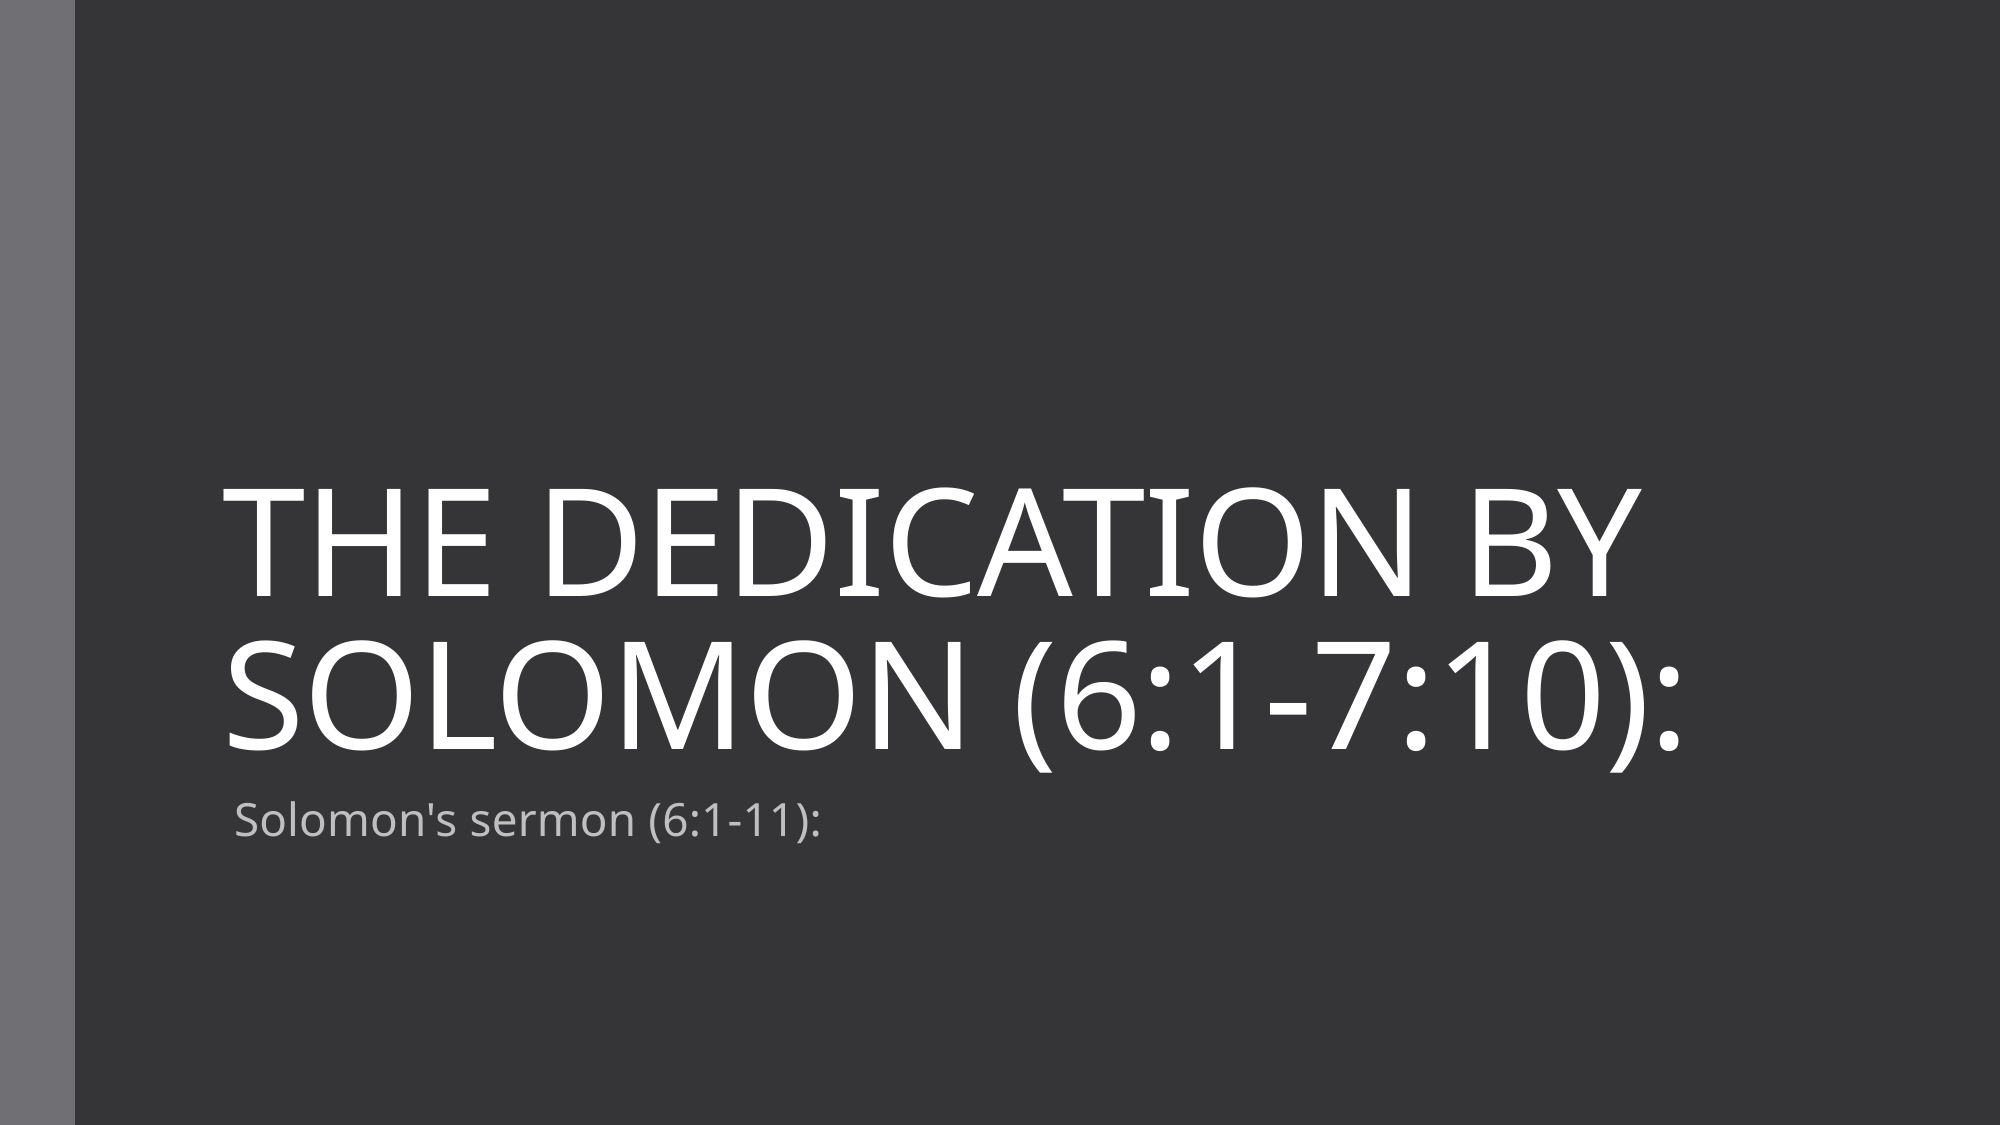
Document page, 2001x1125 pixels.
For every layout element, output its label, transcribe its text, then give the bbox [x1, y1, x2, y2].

title THE DEDICATION BY SOLOMON (6:1-7:10): [206, 124, 1752, 787]
subtitle Solomon's sermon (6:1-11): [206, 787, 1752, 1066]
